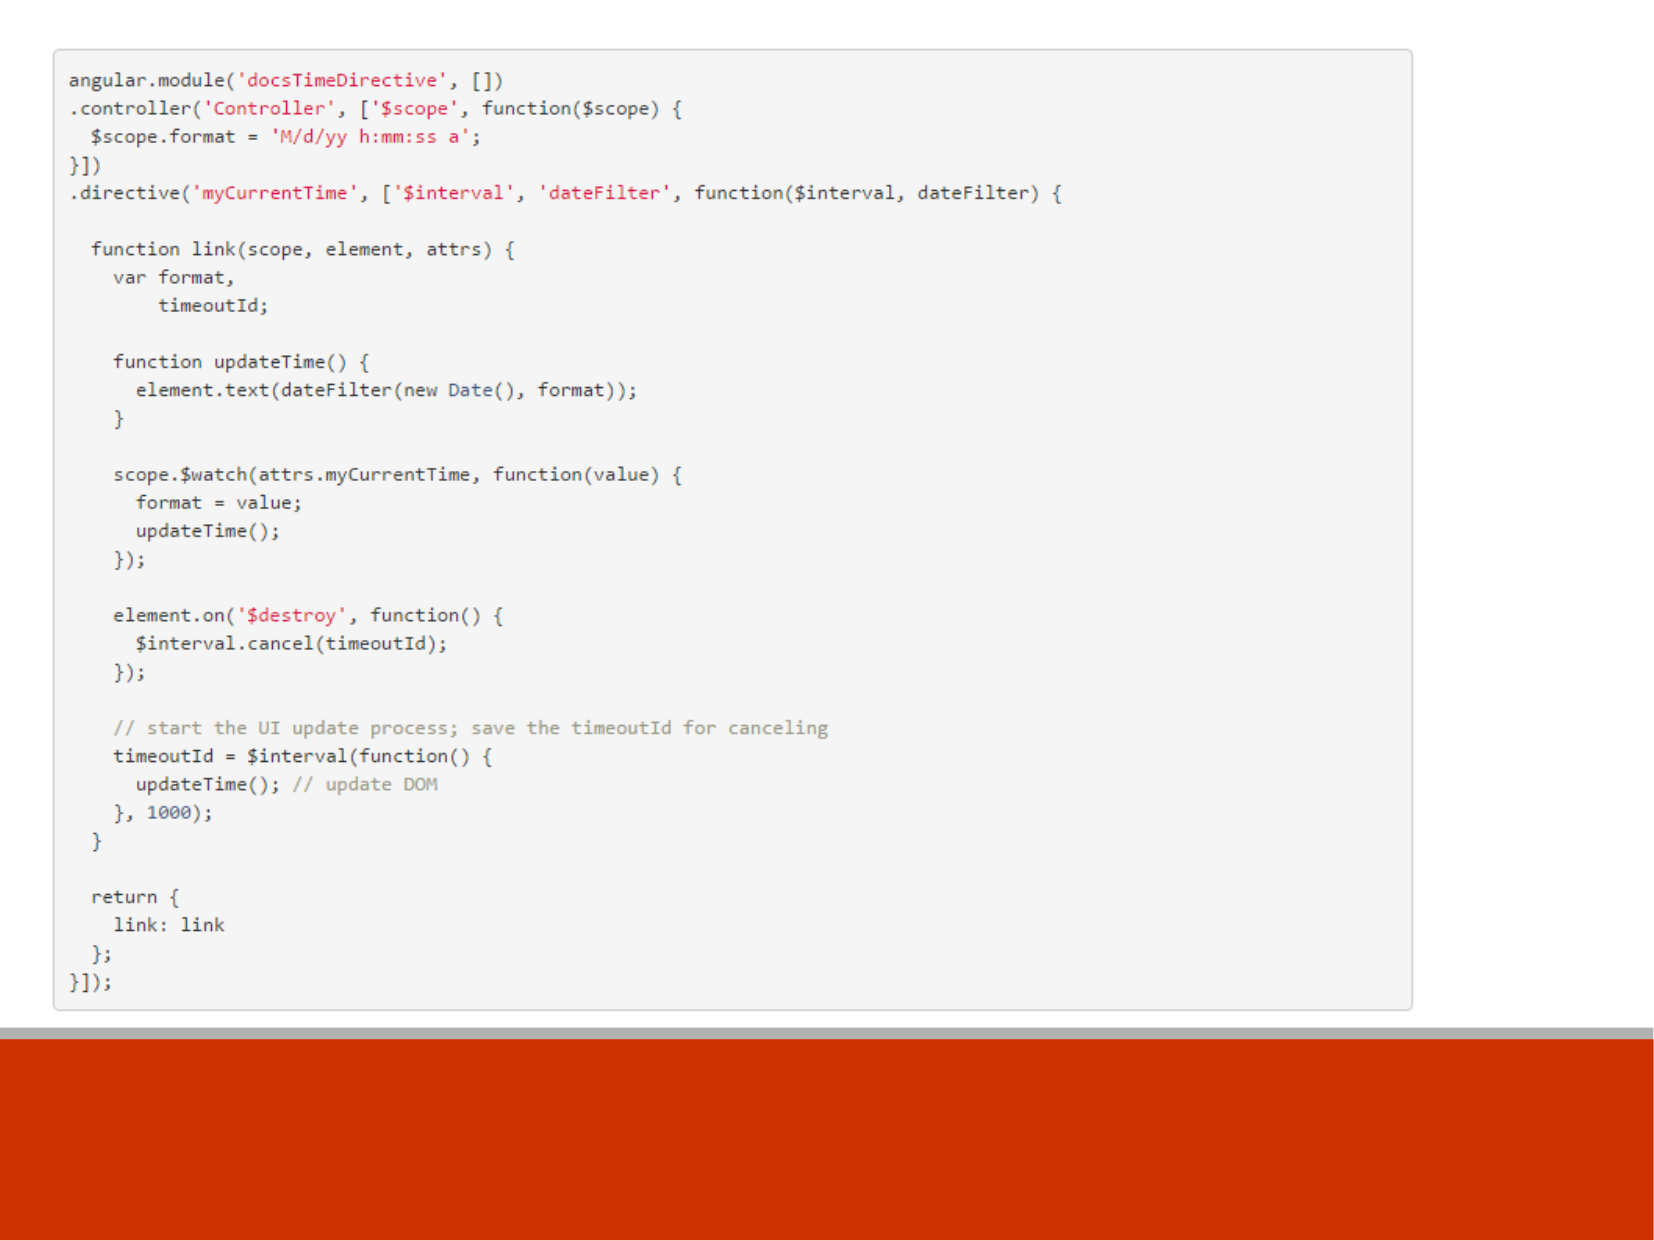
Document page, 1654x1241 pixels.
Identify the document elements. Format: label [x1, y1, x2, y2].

picture [50, 46, 1418, 1016]
text_box [0, 1027, 1654, 1241]
